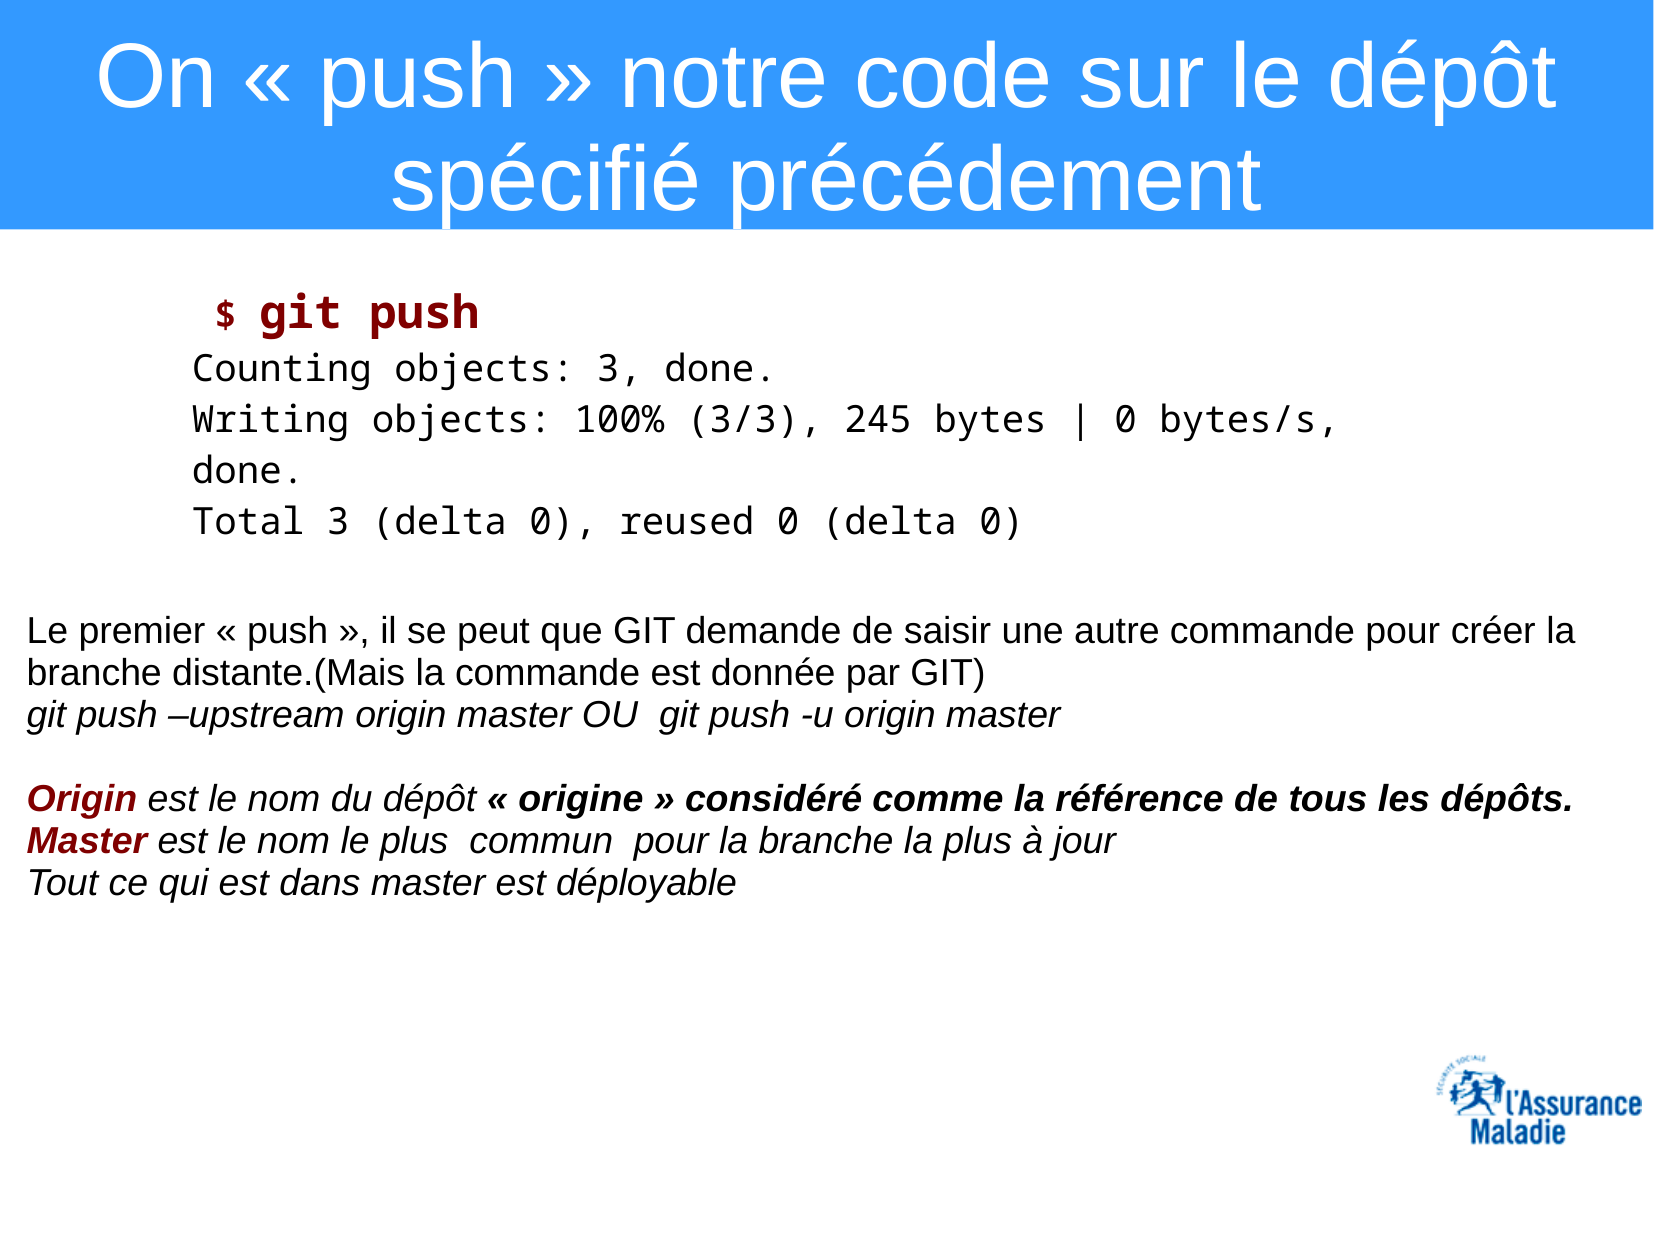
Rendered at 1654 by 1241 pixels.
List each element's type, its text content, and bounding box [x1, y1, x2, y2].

picture [1415, 1051, 1642, 1146]
title On « push » notre code sur le dépôt spécifié précédement [0, 0, 1654, 230]
text_box $ git push Counting objects: 3, done. Writing objects: 100% (3/3), 245 bytes | 0 bytes/s, done. Total 3 (delta 0), reused 0 (delta 0) [177, 271, 1382, 602]
text_box Le premier « push », il se peut que GIT demande de saisir une autre commande pour créer la branche distante.(Mais la commande est donnée par GIT) git push –upstream origin master OU git push -u origin master Origin est le nom du dépôt « origine » considéré comme la référence de tous les dépôts. Master est le nom le plus commun pour la branche la plus à jour Tout ce qui est dans master est déployable [11, 602, 1595, 996]
